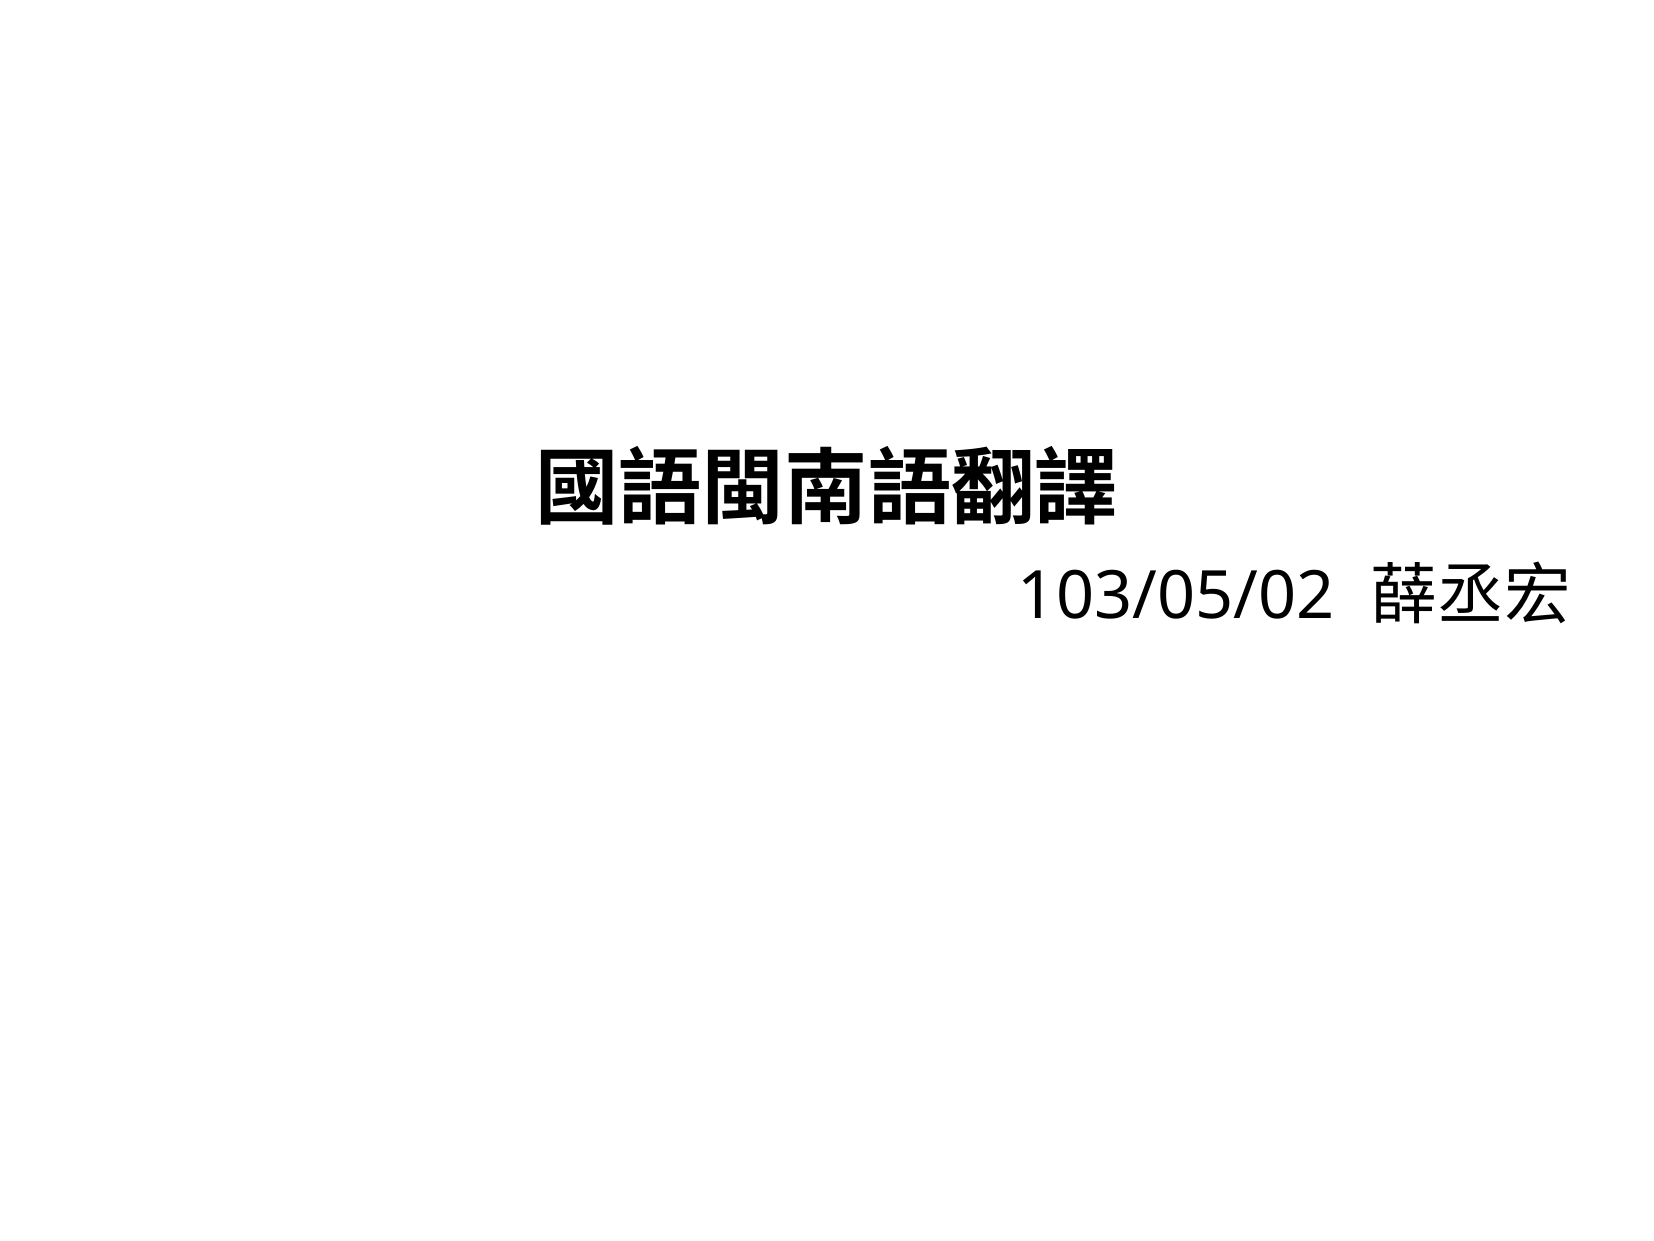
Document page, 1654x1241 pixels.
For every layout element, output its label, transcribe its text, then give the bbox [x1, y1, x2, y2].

subtitle 國語閩南語翻譯 103/05/02 薛丞宏 [82, 49, 1571, 1010]
